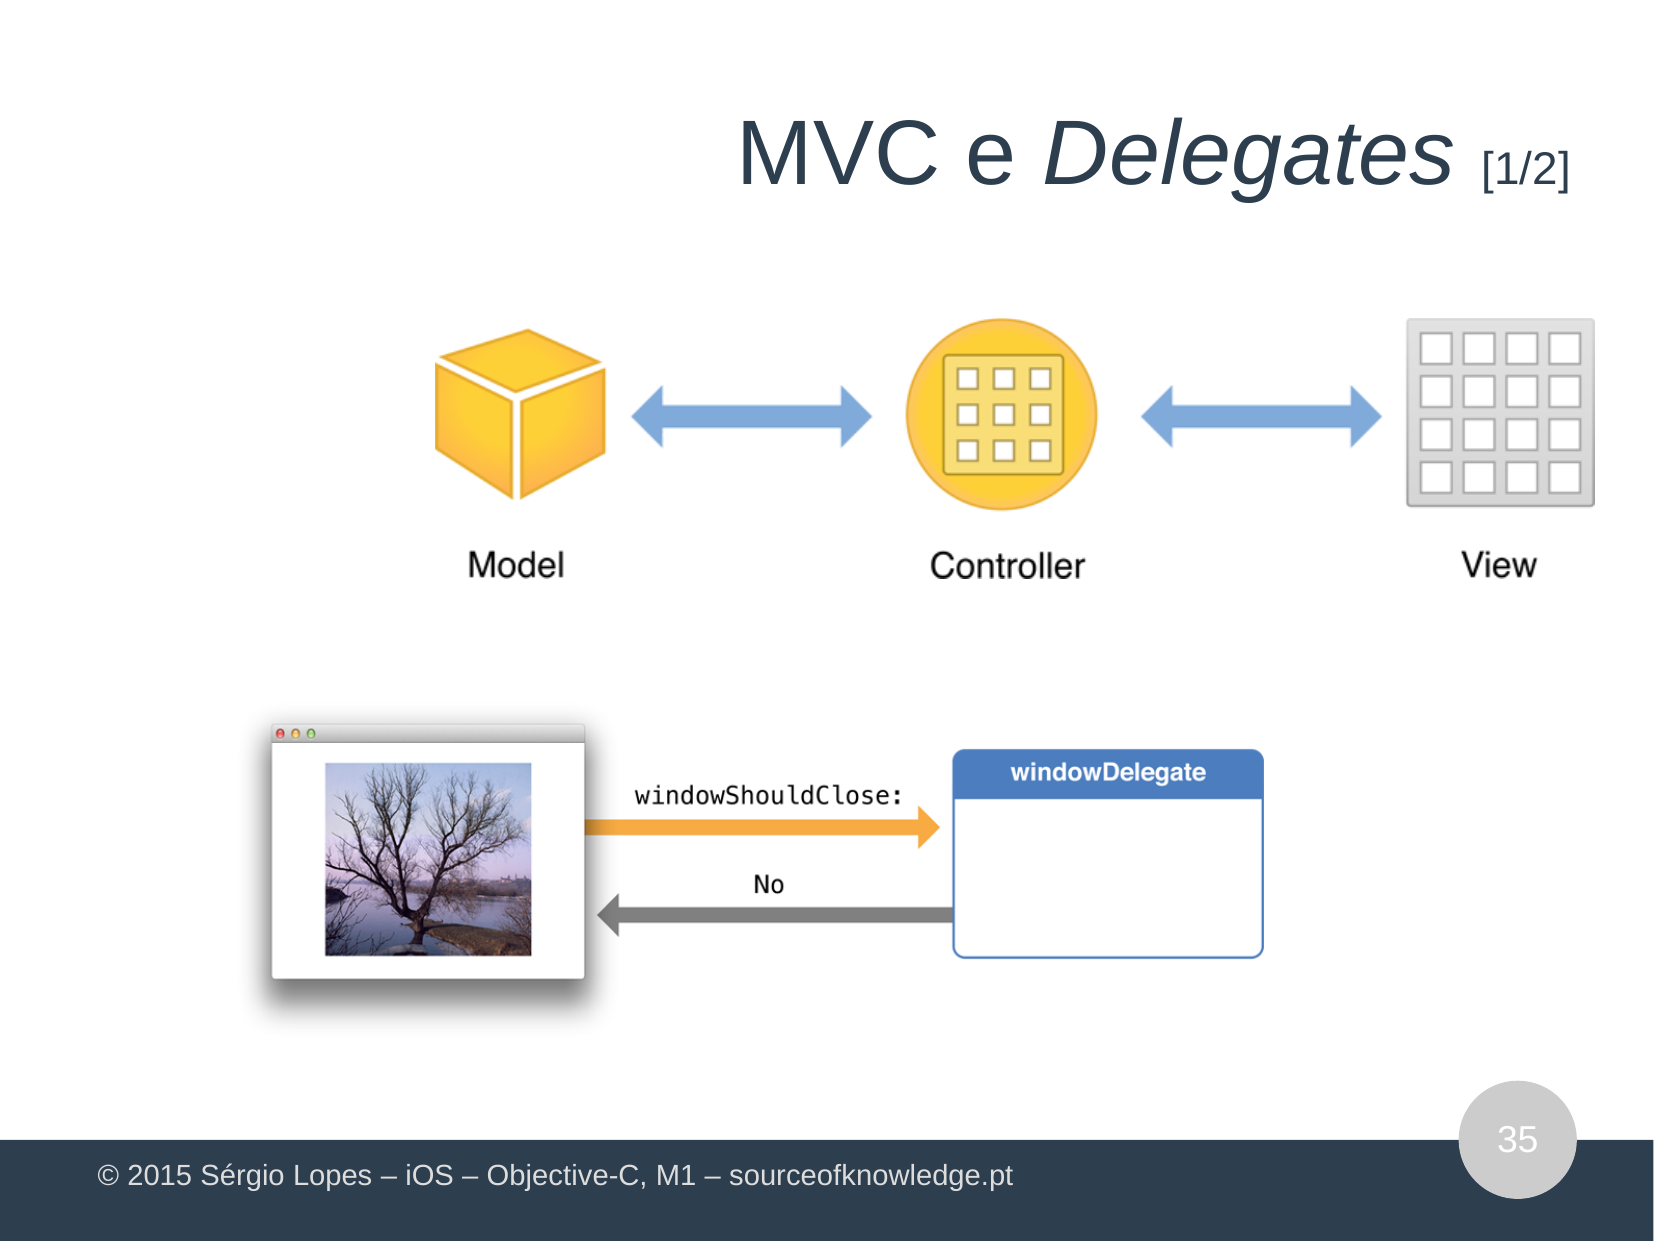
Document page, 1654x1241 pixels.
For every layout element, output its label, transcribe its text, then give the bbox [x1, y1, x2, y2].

picture [435, 318, 1595, 579]
text_box [0, 1139, 1654, 1241]
picture [231, 695, 1264, 1038]
title MVC e Delegates [1/2] [82, 49, 1571, 257]
text_box © 2015 Sérgio Lopes – iOS – Objective-C, M1 – sourceofknowledge.pt [82, 1151, 1026, 1199]
text_box 35 [1458, 1080, 1577, 1199]
